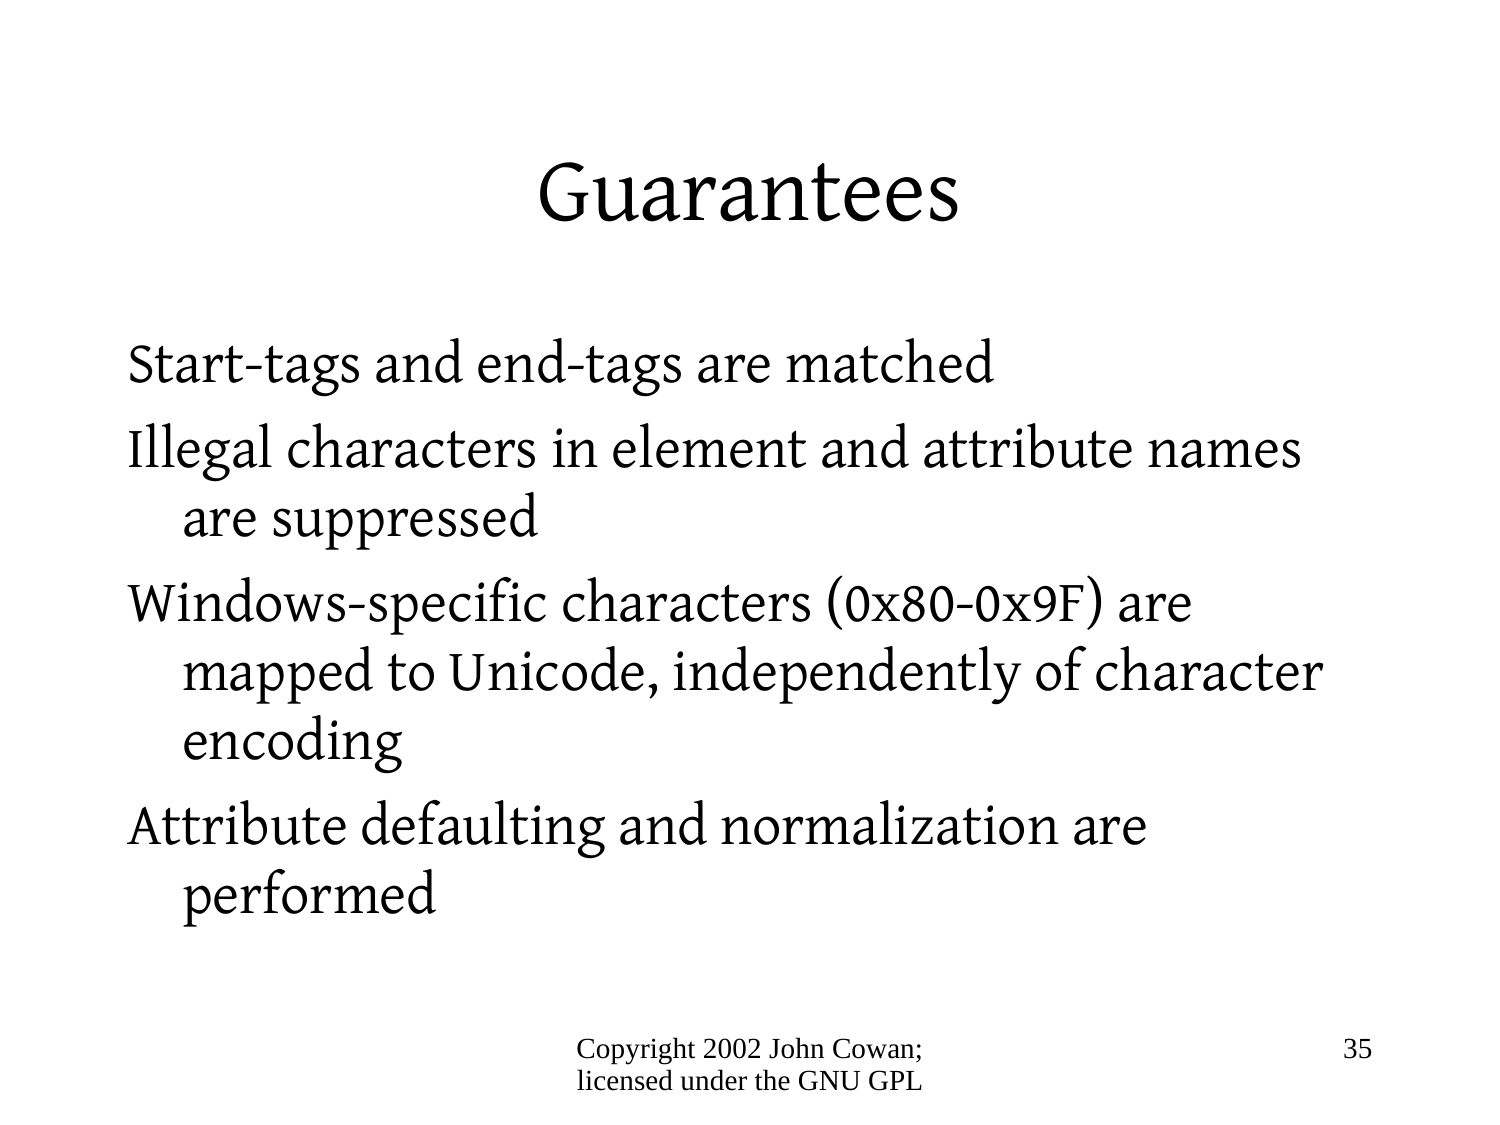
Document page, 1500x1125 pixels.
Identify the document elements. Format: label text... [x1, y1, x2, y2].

text_box 35 [1074, 1025, 1388, 1074]
text_box Copyright 2002 John Cowan; licensed under the GNU GPL [512, 1025, 988, 1107]
title Guarantees [112, 99, 1388, 288]
list Start-tags and end-tags are matched Illegal characters in element and attribute names are suppressed Windows-specific characters (0x80-0x9F) are mapped to Unicode, independently of character encoding Attribute defaulting and normalization are performed [112, 324, 1388, 1000]
